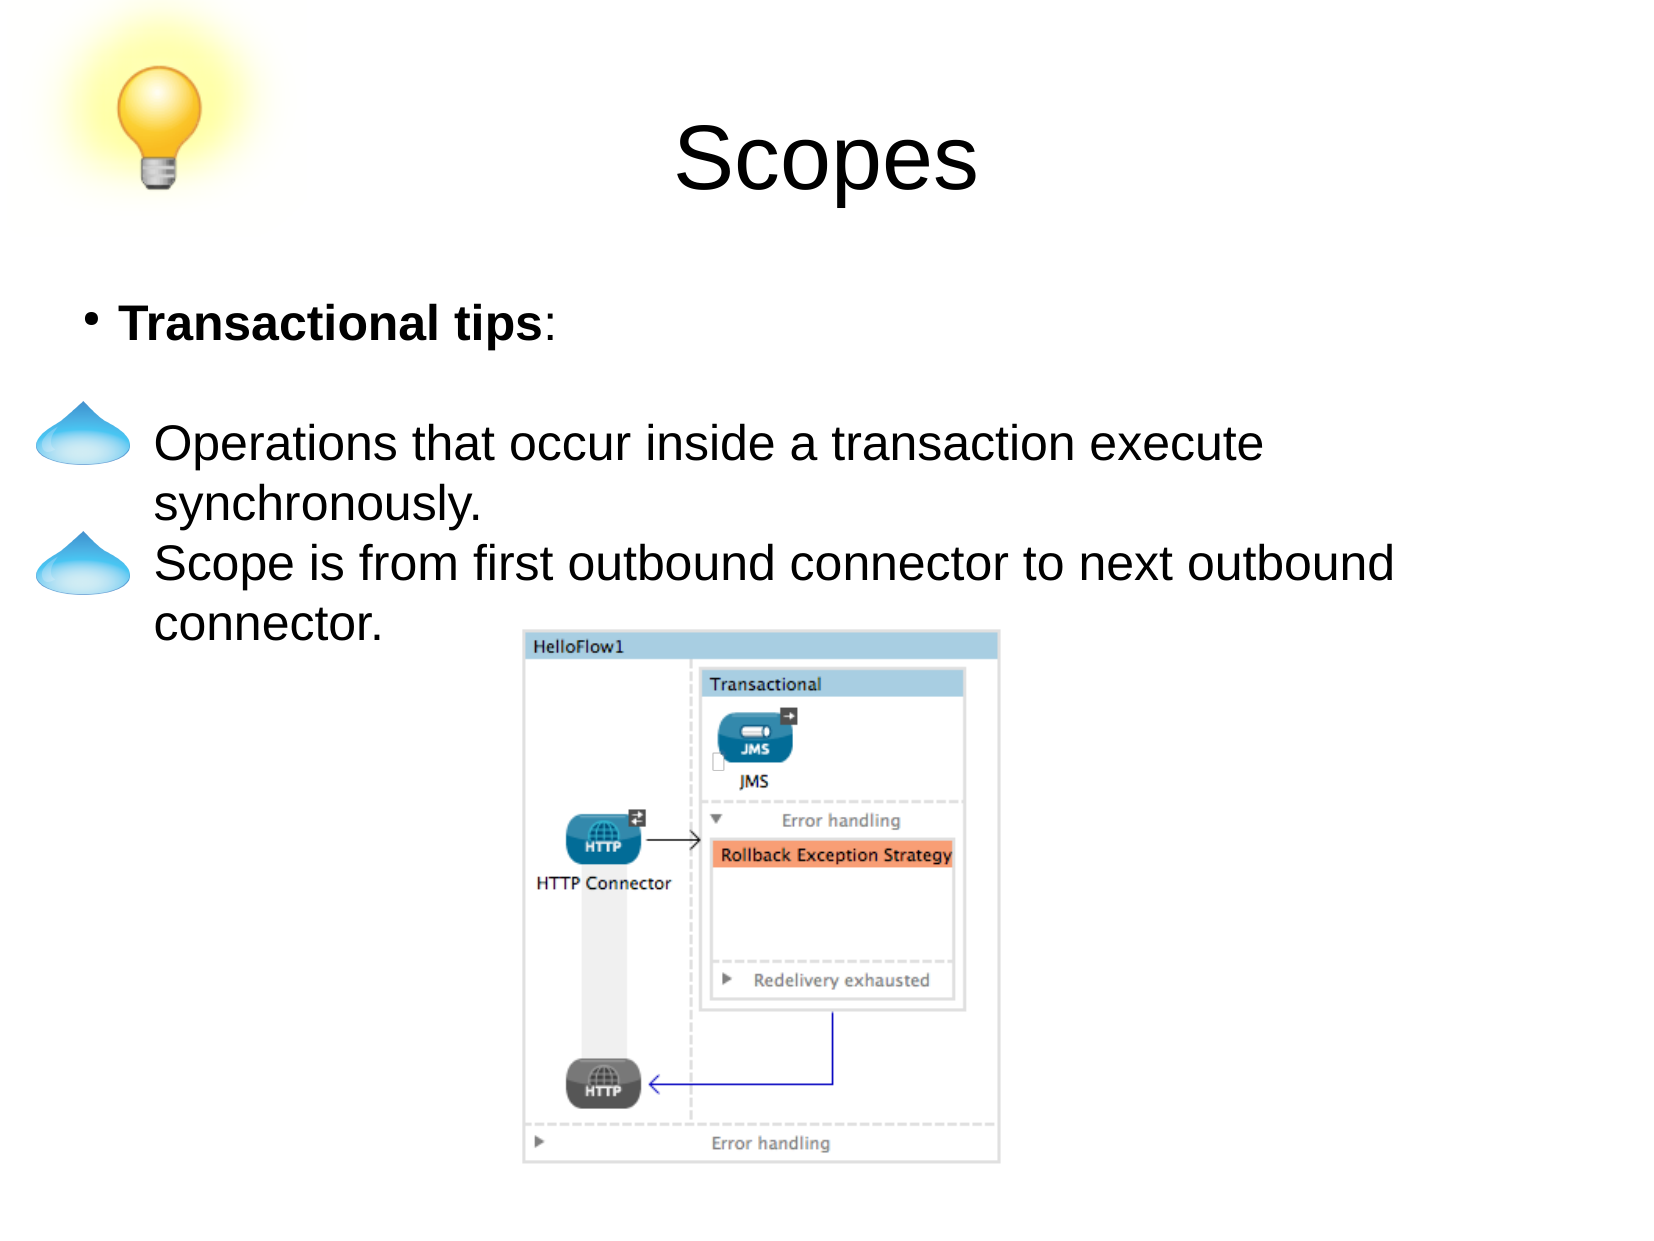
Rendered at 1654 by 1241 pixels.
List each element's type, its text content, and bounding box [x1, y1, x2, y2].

picture [36, 401, 130, 465]
picture [7, 0, 307, 237]
picture [521, 628, 1004, 1170]
picture [36, 531, 130, 595]
text_box Transactional tips: Operations that occur inside a transaction execute synchronously. Scope is from first outbound connector to next outbound connector. [82, 290, 1571, 1010]
text_box Scopes [82, 49, 1571, 257]
